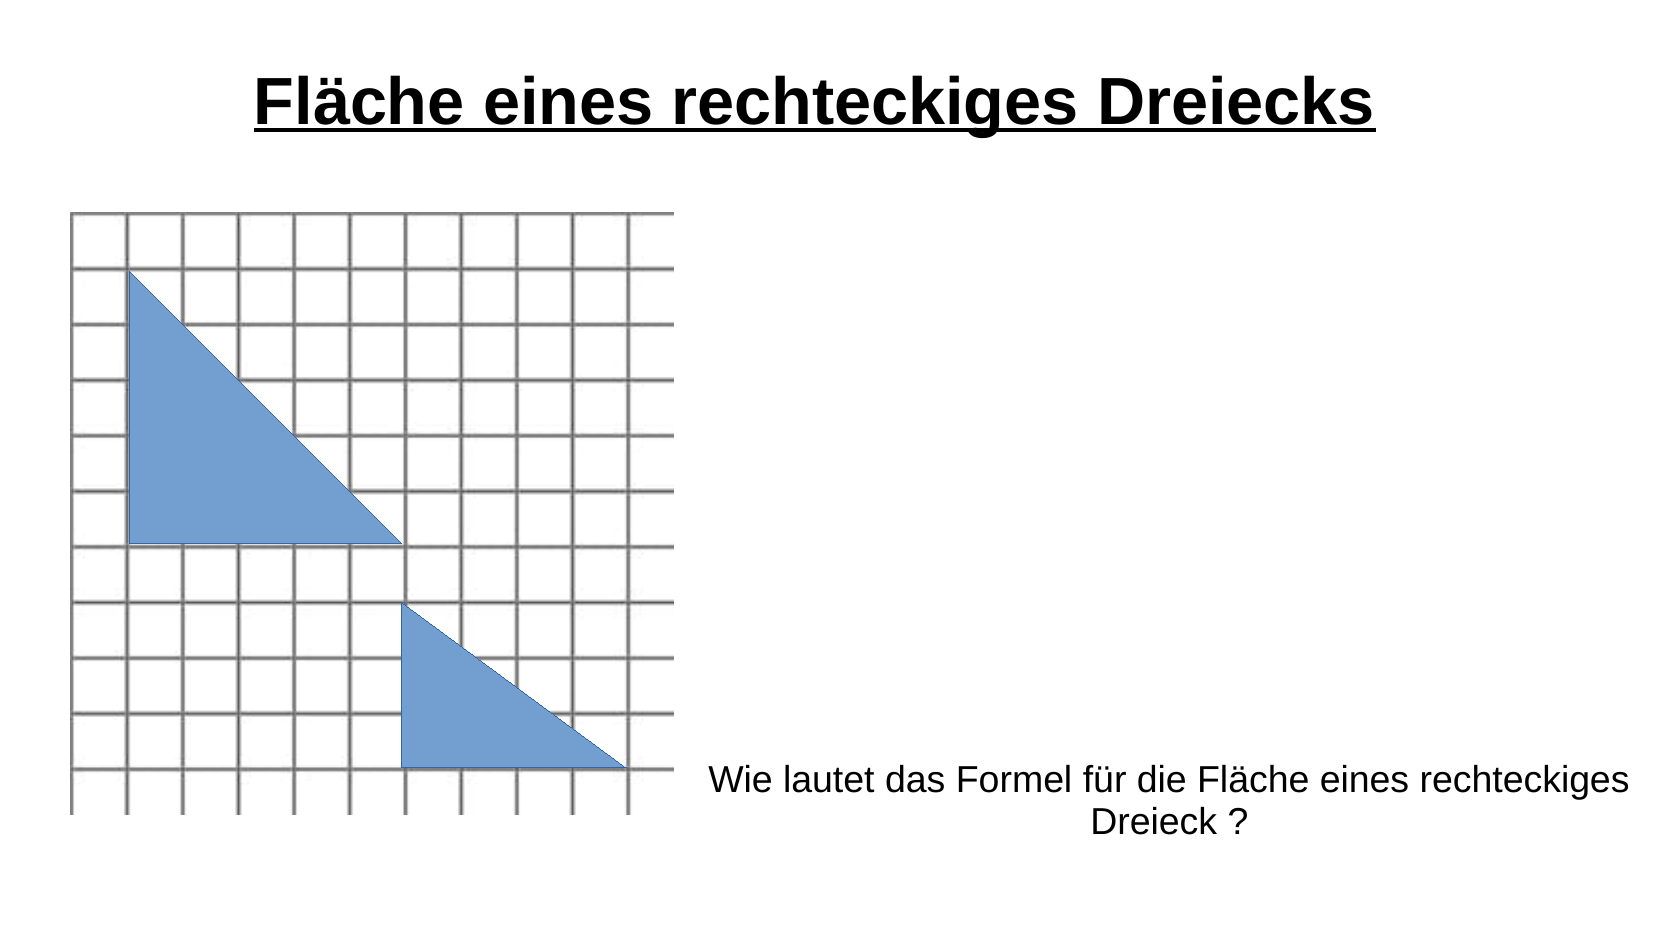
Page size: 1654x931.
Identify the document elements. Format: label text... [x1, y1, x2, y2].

text_box [401, 602, 627, 768]
picture [70, 212, 674, 815]
text_box [129, 271, 402, 544]
text_box Wie lautet das Formel für die Fläche eines rechteckiges Dreieck ? [637, 751, 1654, 851]
title Fläche eines rechteckiges Dreiecks [70, 23, 1559, 179]
